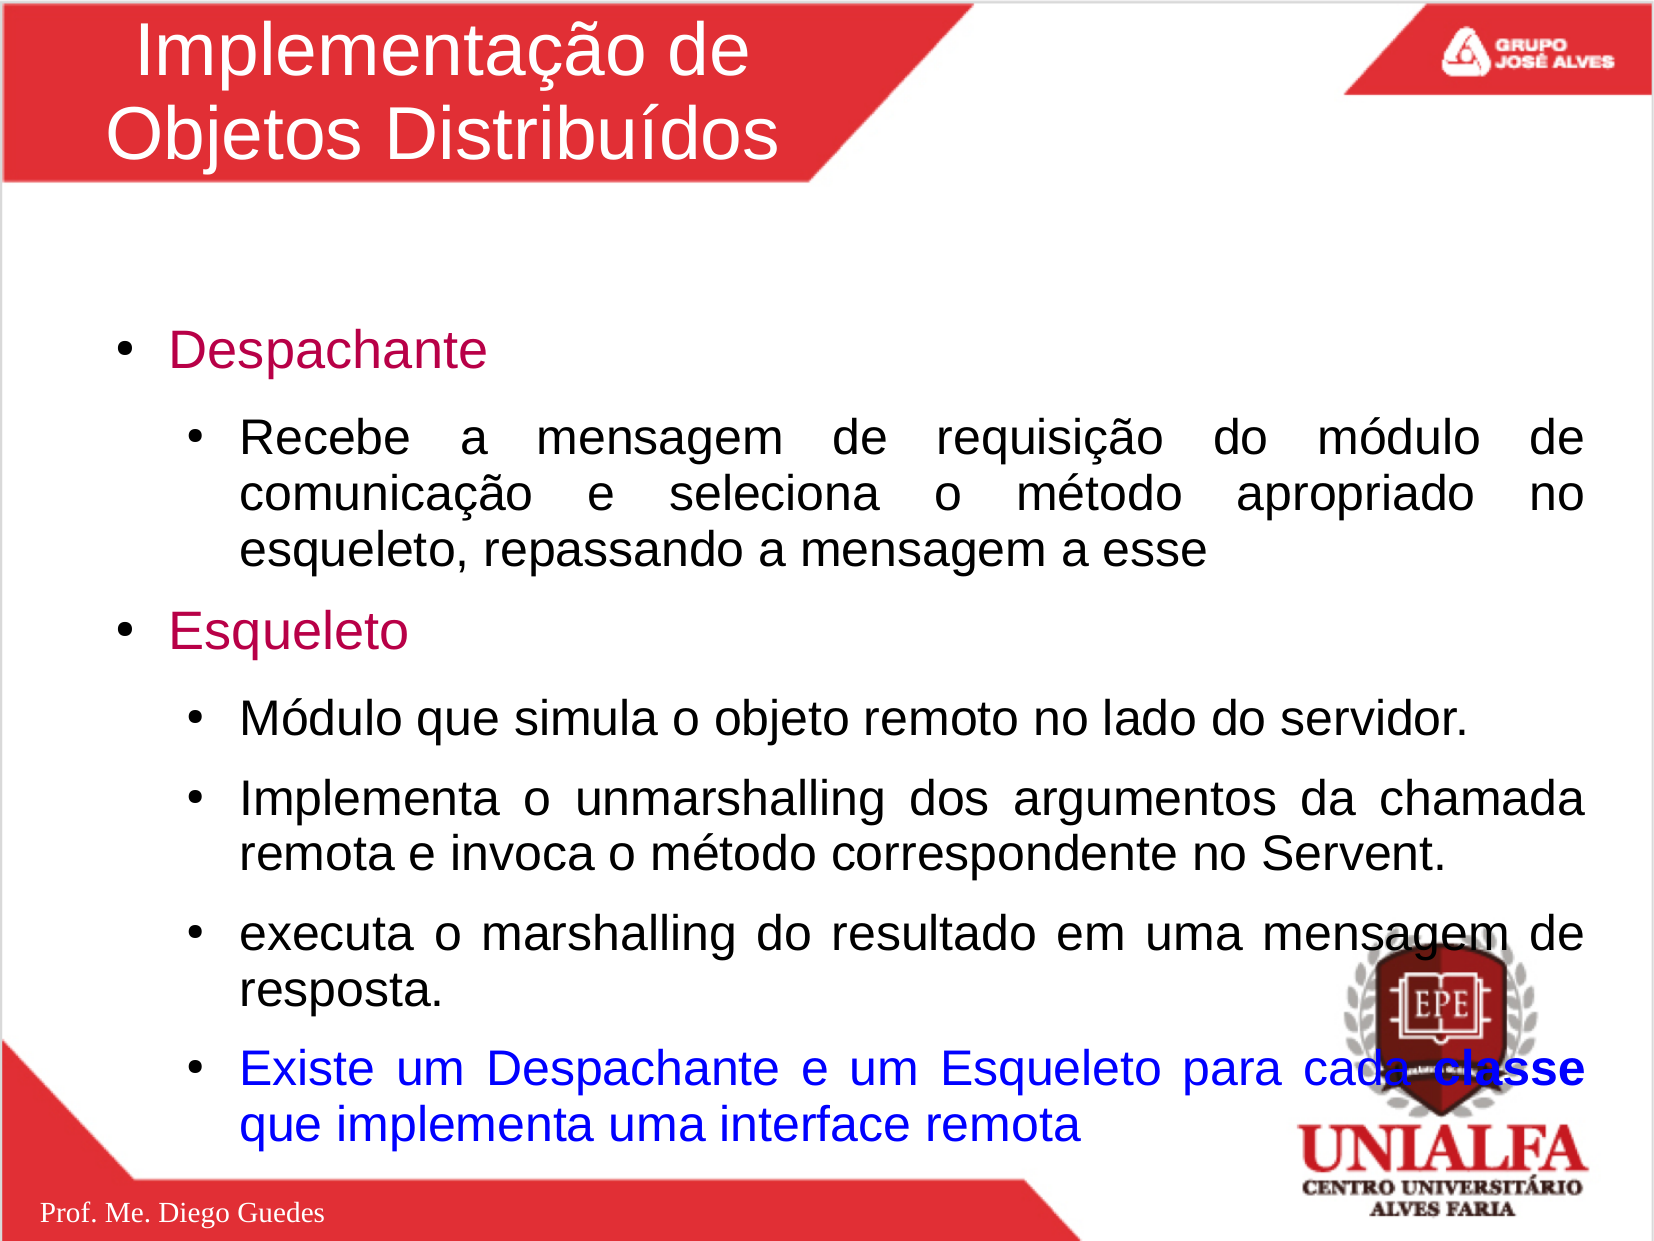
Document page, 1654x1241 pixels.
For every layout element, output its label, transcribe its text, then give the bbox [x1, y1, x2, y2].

list Despachante Recebe a mensagem de requisição do módulo de comunicação e seleciona o método apropriado no esqueleto, repassando a mensagem a esse Esqueleto Módulo que simula o objeto remoto no lado do servidor. Implementa o unmarshalling dos argumentos da chamada remota e invoca o método correspondente no Servent. executa o marshalling do resultado em uma mensagem de resposta. Existe um Despachante e um Esqueleto para cada classe que implementa uma interface remota [97, 319, 1586, 1152]
title Implementação de Objetos Distribuídos [23, 0, 863, 195]
picture [0, 0, 1654, 1241]
